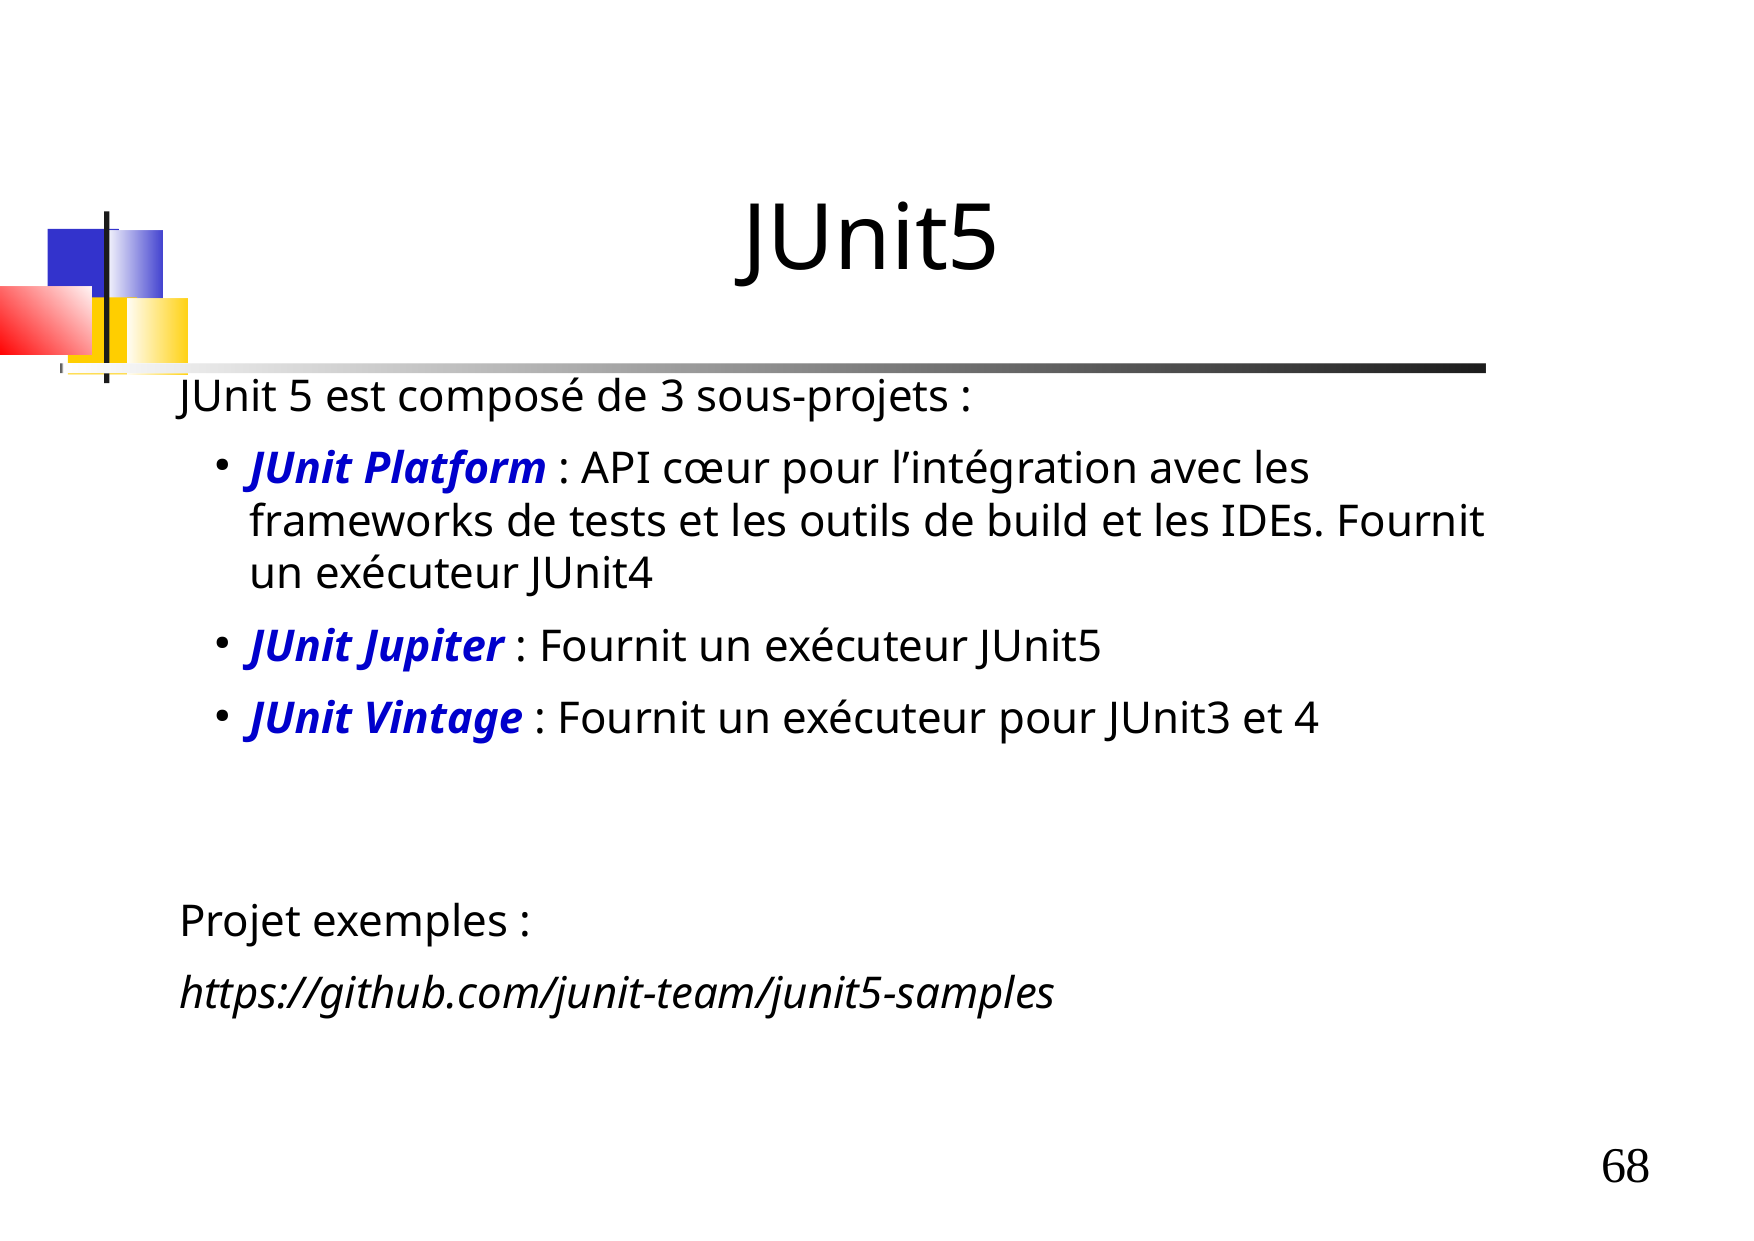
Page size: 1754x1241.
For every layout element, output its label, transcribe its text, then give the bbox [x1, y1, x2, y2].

title JUnit5 [179, 183, 1564, 393]
text_box JUnit 5 est composé de 3 sous-projets : JUnit Platform : API cœur pour l’intégration avec les frameworks de tests et les outils de build et les IDEs. Fournit un exécuteur JUnit4 JUnit Jupiter : Fournit un exécuteur JUnit5 JUnit Vintage : Fournit un exécuteur pour JUnit3 et 4 Projet exemples : https://github.com/junit-team/junit5-samples [177, 347, 1538, 1018]
picture [0, 285, 92, 355]
picture [60, 229, 179, 384]
slide_number 68 [1569, 1135, 1660, 1241]
